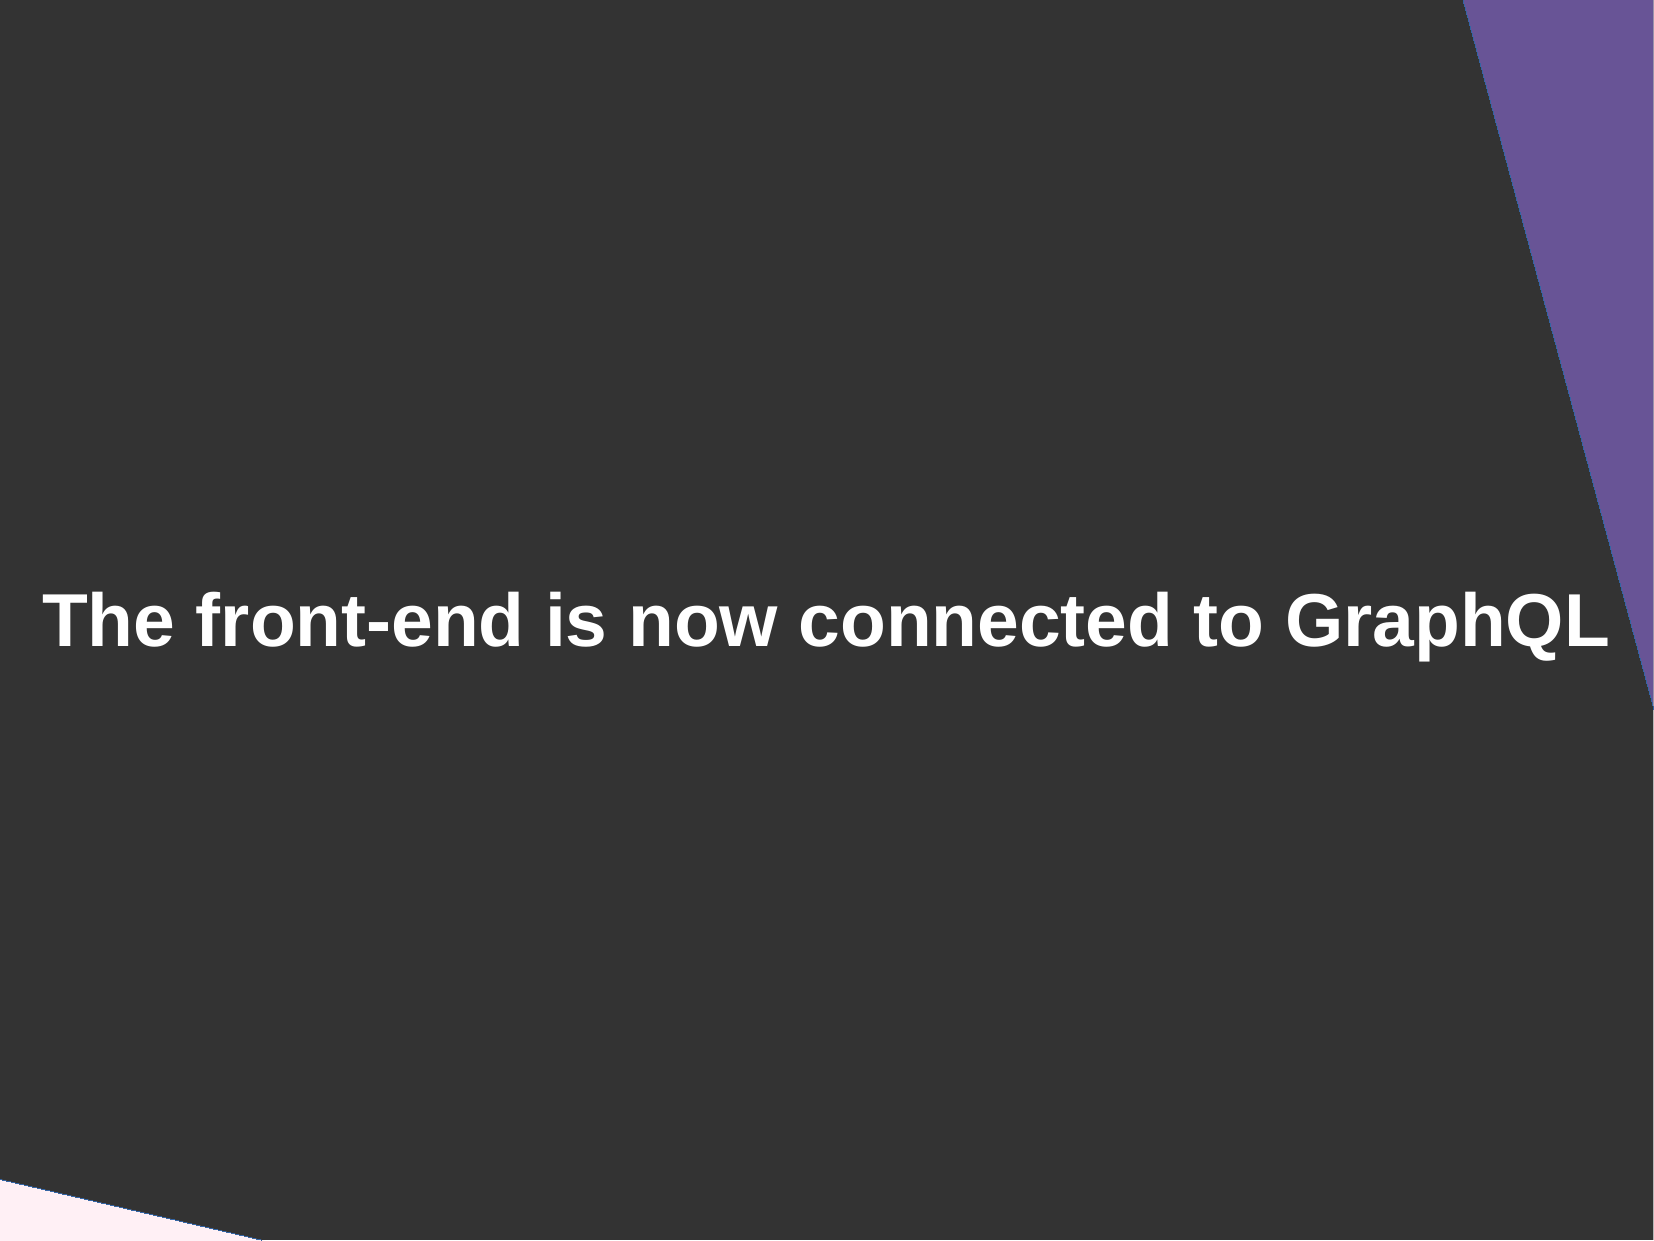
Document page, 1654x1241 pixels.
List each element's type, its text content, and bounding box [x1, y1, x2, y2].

text_box [0, 1179, 266, 1241]
title The front-end is now connected to GraphQL [31, 578, 1622, 663]
text_box [1463, 0, 1654, 710]
